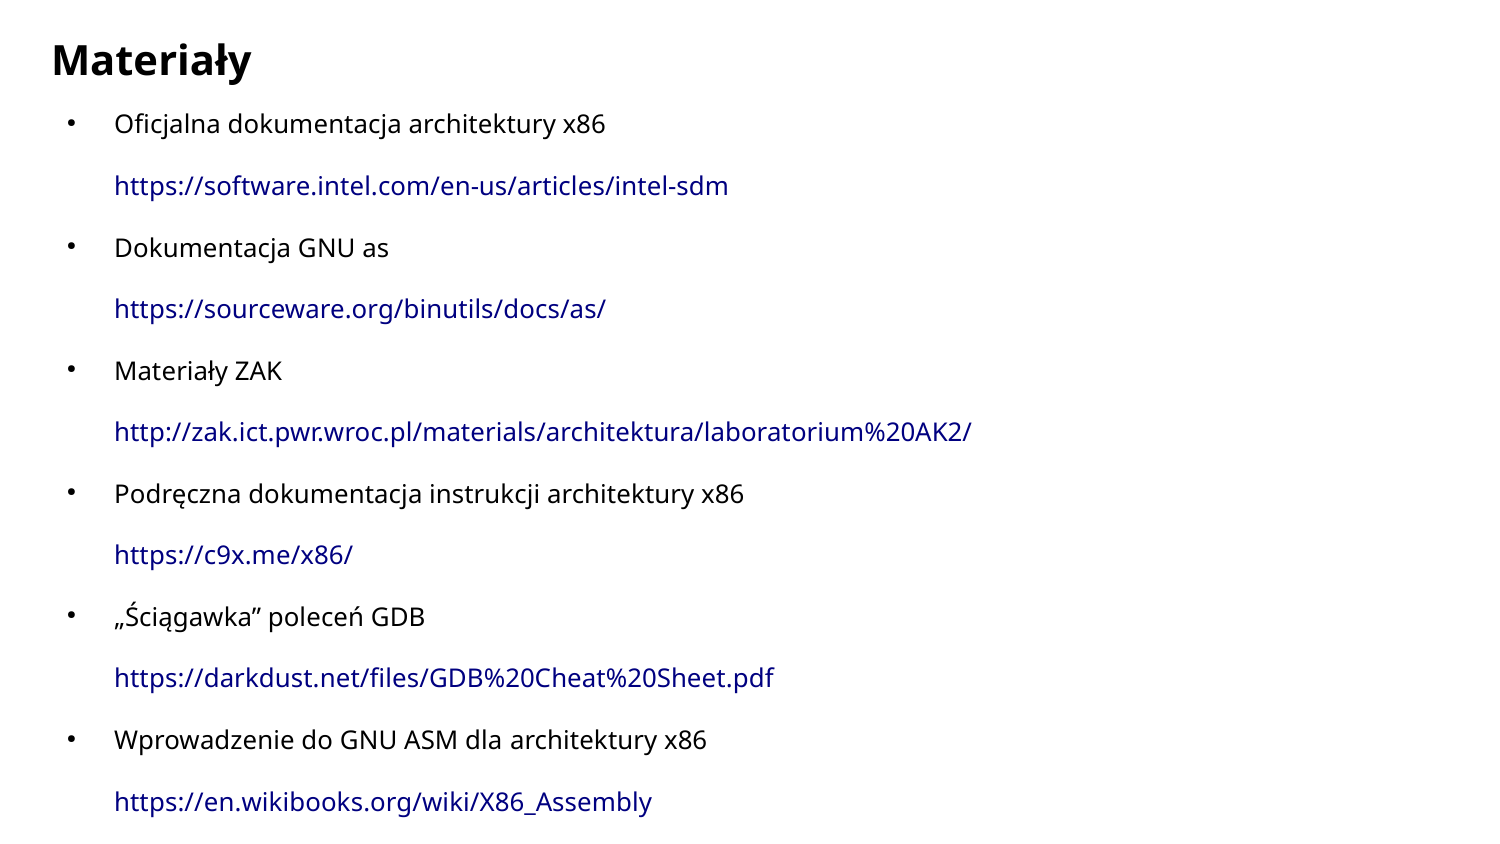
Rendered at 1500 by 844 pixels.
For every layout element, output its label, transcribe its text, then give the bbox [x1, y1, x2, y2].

title Materiały [51, 12, 1449, 107]
list Oficjalna dokumentacja architektury x86 https://software.intel.com/en-us/articles/intel-sdm Dokumentacja GNU as https://sourceware.org/binutils/docs/as/ Materiały ZAK http://zak.ict.pwr.wroc.pl/materials/architektura/laboratorium%20AK2/ Podręczna dokumentacja instrukcji architektury x86 https://c9x.me/x86/ „Ściągawka” poleceń GDB https://darkdust.net/files/GDB%20Cheat%20Sheet.pdf Wprowadzenie do GNU ASM dla architektury x86 https://en.wikibooks.org/wiki/X86_Assembly [51, 106, 1276, 827]
